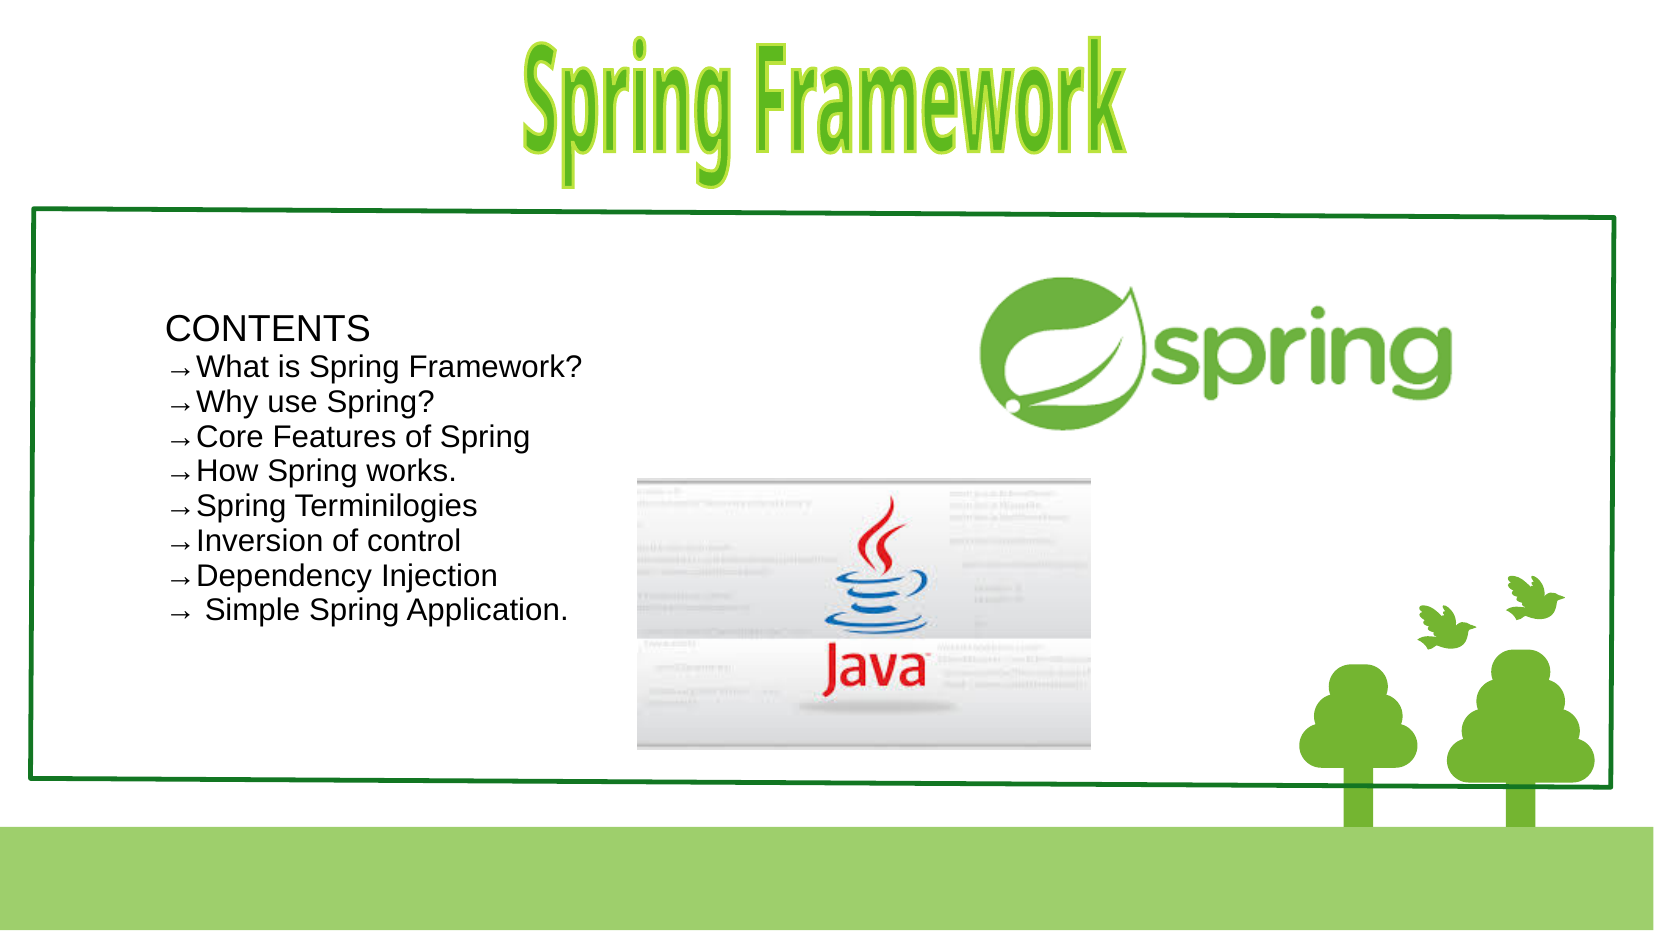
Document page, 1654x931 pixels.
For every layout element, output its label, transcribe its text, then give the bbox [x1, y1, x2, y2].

text_box Spring Framework [1089, 37, 1125, 152]
text_box Spring Framework [695, 67, 730, 188]
text_box Spring Framework [792, 68, 816, 152]
picture [975, 262, 1460, 450]
text_box Spring Framework [525, 42, 556, 153]
text_box Spring Framework [923, 68, 957, 153]
text_box Spring Framework [654, 68, 688, 152]
picture [637, 478, 1091, 751]
text_box Spring Framework [563, 67, 597, 188]
text_box Spring Framework [604, 68, 629, 152]
text_box Spring Framework [757, 44, 785, 152]
text_box CONTENTS →What is Spring Framework? →Why use Spring? →Core Features of Spring →How Spring works. →Spring Terminilogies →Inversion of control →Dependency Injection → Simple Spring Application. [150, 300, 1538, 751]
text_box Spring Framework [860, 68, 916, 152]
text_box Spring Framework [634, 69, 645, 152]
text_box Spring Framework [1016, 68, 1052, 153]
text_box Spring Framework [1059, 68, 1083, 152]
text_box Spring Framework [958, 69, 1014, 152]
text_box Spring Framework [818, 67, 851, 153]
